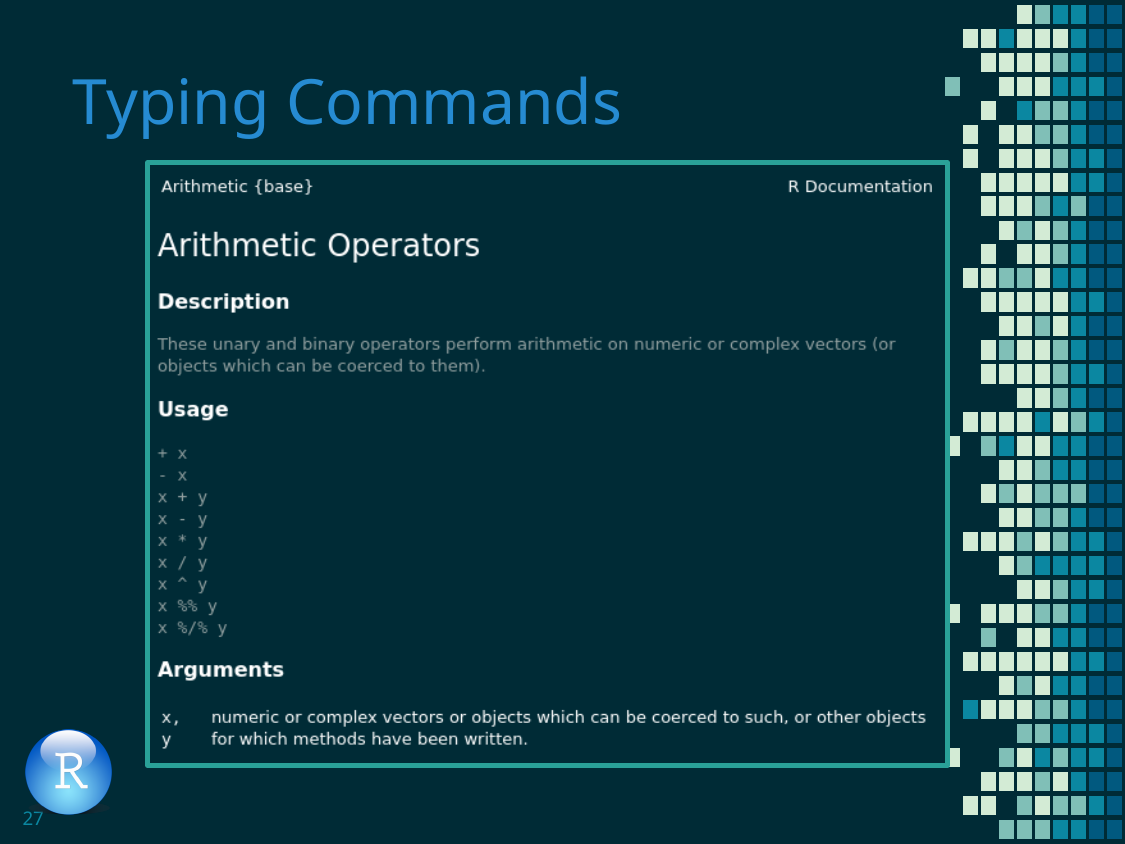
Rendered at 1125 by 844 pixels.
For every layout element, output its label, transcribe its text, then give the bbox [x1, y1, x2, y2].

picture [393, 712, 418, 722]
picture [326, 341, 337, 349]
picture [185, 180, 199, 192]
picture [214, 232, 229, 256]
picture [169, 338, 176, 349]
picture [267, 337, 295, 349]
picture [203, 183, 226, 192]
picture [358, 363, 366, 371]
picture [449, 363, 457, 371]
picture [924, 183, 929, 191]
picture [689, 714, 696, 722]
picture [319, 341, 326, 349]
picture [277, 363, 284, 371]
picture [383, 714, 391, 722]
picture [683, 337, 691, 349]
picture [893, 712, 917, 722]
picture [724, 712, 729, 722]
picture [372, 239, 388, 256]
picture [867, 710, 885, 722]
picture [817, 710, 861, 722]
picture [163, 736, 170, 748]
picture [229, 181, 247, 192]
picture [662, 714, 680, 722]
picture [287, 363, 294, 371]
picture [308, 714, 315, 720]
picture [181, 239, 191, 256]
picture [608, 341, 617, 349]
picture [158, 233, 178, 256]
picture [460, 363, 473, 371]
picture [26, 730, 111, 814]
picture [816, 339, 840, 349]
picture [162, 181, 183, 192]
picture [473, 710, 495, 726]
picture [199, 516, 206, 528]
picture [158, 662, 172, 676]
picture [294, 736, 318, 744]
picture [694, 341, 701, 349]
picture [198, 341, 206, 347]
picture [918, 714, 925, 722]
picture [419, 732, 458, 744]
picture [159, 581, 166, 589]
picture [392, 239, 403, 256]
picture [200, 234, 211, 256]
picture [730, 714, 738, 722]
picture [775, 710, 787, 724]
picture [219, 625, 226, 634]
picture [903, 181, 921, 192]
picture [409, 339, 414, 349]
picture [354, 239, 369, 262]
picture [265, 732, 286, 744]
picture [490, 734, 501, 744]
picture [620, 341, 627, 349]
picture [730, 341, 738, 349]
picture [178, 600, 187, 611]
picture [708, 341, 716, 349]
picture [175, 666, 211, 680]
picture [198, 622, 207, 633]
picture [159, 603, 166, 611]
picture [373, 732, 391, 744]
picture [430, 714, 443, 722]
picture [842, 341, 850, 349]
picture [419, 714, 427, 722]
picture [372, 341, 397, 353]
picture [892, 183, 899, 192]
slide_number <number> [11, 795, 79, 844]
picture [447, 341, 465, 353]
picture [212, 732, 217, 744]
picture [355, 711, 376, 722]
picture [399, 341, 407, 349]
picture [302, 239, 316, 256]
picture [163, 714, 170, 722]
picture [719, 341, 724, 349]
picture [789, 181, 798, 192]
picture [159, 494, 166, 502]
picture [159, 559, 166, 567]
picture [739, 341, 764, 349]
picture [468, 337, 479, 349]
picture [263, 239, 279, 256]
picture [233, 239, 258, 256]
picture [253, 363, 259, 371]
picture [187, 600, 197, 611]
picture [199, 559, 207, 571]
picture [159, 537, 166, 545]
picture [635, 341, 643, 349]
picture [426, 341, 439, 349]
picture [792, 341, 798, 349]
picture [392, 736, 411, 744]
picture [223, 359, 245, 371]
picture [683, 714, 688, 722]
picture [415, 341, 423, 349]
picture [225, 341, 253, 349]
picture [562, 710, 583, 722]
picture [404, 239, 418, 256]
picture [178, 622, 187, 633]
picture [518, 341, 526, 349]
picture [361, 341, 369, 349]
picture [627, 711, 646, 722]
picture [340, 341, 354, 353]
picture [806, 714, 811, 722]
picture [159, 401, 172, 416]
picture [304, 337, 316, 349]
picture [540, 337, 570, 349]
picture [214, 666, 261, 676]
picture [317, 714, 341, 722]
picture [271, 714, 278, 722]
picture [175, 405, 213, 420]
picture [849, 183, 878, 192]
picture [698, 710, 716, 722]
picture [256, 180, 260, 194]
picture [179, 493, 186, 500]
picture [218, 736, 233, 744]
picture [434, 239, 450, 256]
picture [199, 537, 206, 549]
picture [853, 341, 865, 349]
picture [503, 736, 527, 744]
picture [498, 712, 531, 722]
picture [263, 662, 284, 676]
picture [228, 710, 268, 722]
picture [328, 233, 349, 256]
picture [286, 714, 302, 722]
picture [745, 714, 757, 722]
picture [286, 183, 303, 192]
picture [159, 294, 211, 308]
picture [807, 181, 826, 192]
picture [199, 581, 206, 593]
picture [262, 359, 270, 371]
picture [795, 714, 803, 722]
picture [313, 359, 331, 371]
picture [450, 714, 466, 722]
picture [652, 714, 660, 722]
picture [422, 234, 432, 256]
picture [158, 359, 172, 371]
picture [159, 449, 166, 457]
picture [829, 183, 846, 192]
picture [592, 714, 598, 722]
text_box Typing Commands [57, 11, 890, 153]
picture [657, 341, 680, 349]
picture [184, 363, 197, 371]
picture [591, 337, 601, 349]
picture [465, 732, 487, 744]
picture [383, 363, 391, 371]
picture [573, 339, 588, 349]
picture [601, 714, 608, 722]
picture [199, 494, 206, 506]
picture [209, 603, 216, 615]
picture [159, 625, 166, 633]
picture [265, 180, 283, 192]
picture [159, 516, 166, 524]
picture [253, 341, 259, 353]
picture [213, 714, 225, 722]
picture [767, 338, 789, 353]
picture [214, 294, 289, 312]
picture [216, 405, 228, 416]
picture [438, 359, 446, 371]
picture [880, 341, 895, 349]
picture [611, 714, 619, 722]
picture [320, 732, 364, 744]
picture [886, 181, 890, 192]
picture [179, 341, 195, 349]
picture [538, 710, 559, 722]
picture [455, 239, 478, 256]
picture [344, 714, 352, 726]
picture [281, 234, 291, 256]
picture [240, 732, 262, 744]
picture [480, 341, 510, 349]
picture [529, 337, 537, 349]
